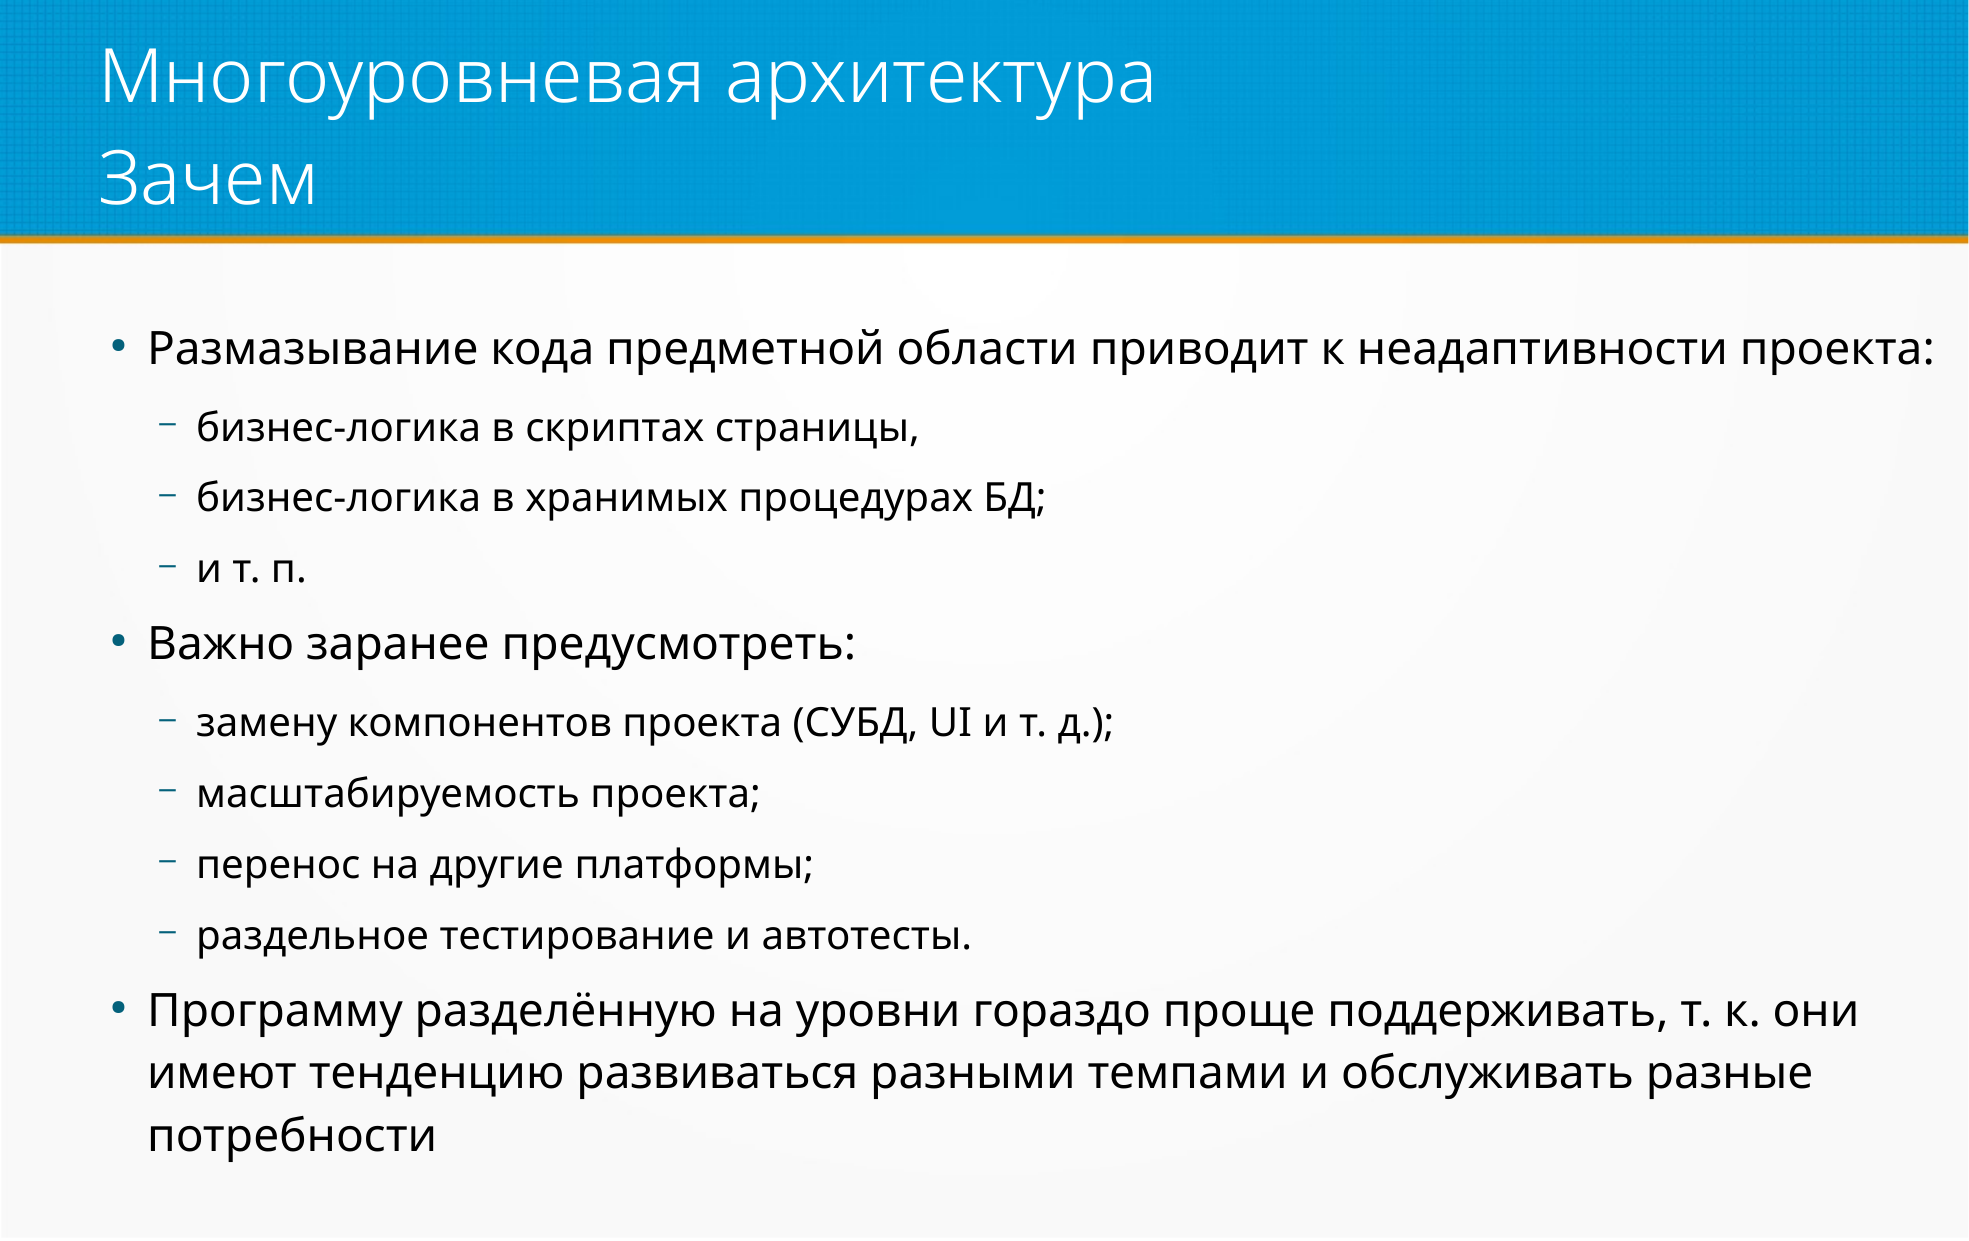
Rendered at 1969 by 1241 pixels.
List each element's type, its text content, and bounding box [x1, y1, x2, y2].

list Размазывание кода предметной области приводит к неадаптивности проекта: бизнес-логика в скриптах страницы, бизнес-логика в хранимых процедурах БД; и т. п. Важно заранее предусмотреть: замену компонентов проекта (СУБД, UI и т. д.); масштабируемость проекта; перенос на другие платформы; раздельное тестирование и автотесты. Программу разделённую на уровни гораздо проще поддерживать, т. к. они имеют тенденцию развиваться разными темпами и обслуживать разные потребности [98, 315, 1961, 1229]
picture [0, 233, 1969, 1241]
title Многоуровневая архитектура Зачем [98, 19, 1870, 227]
